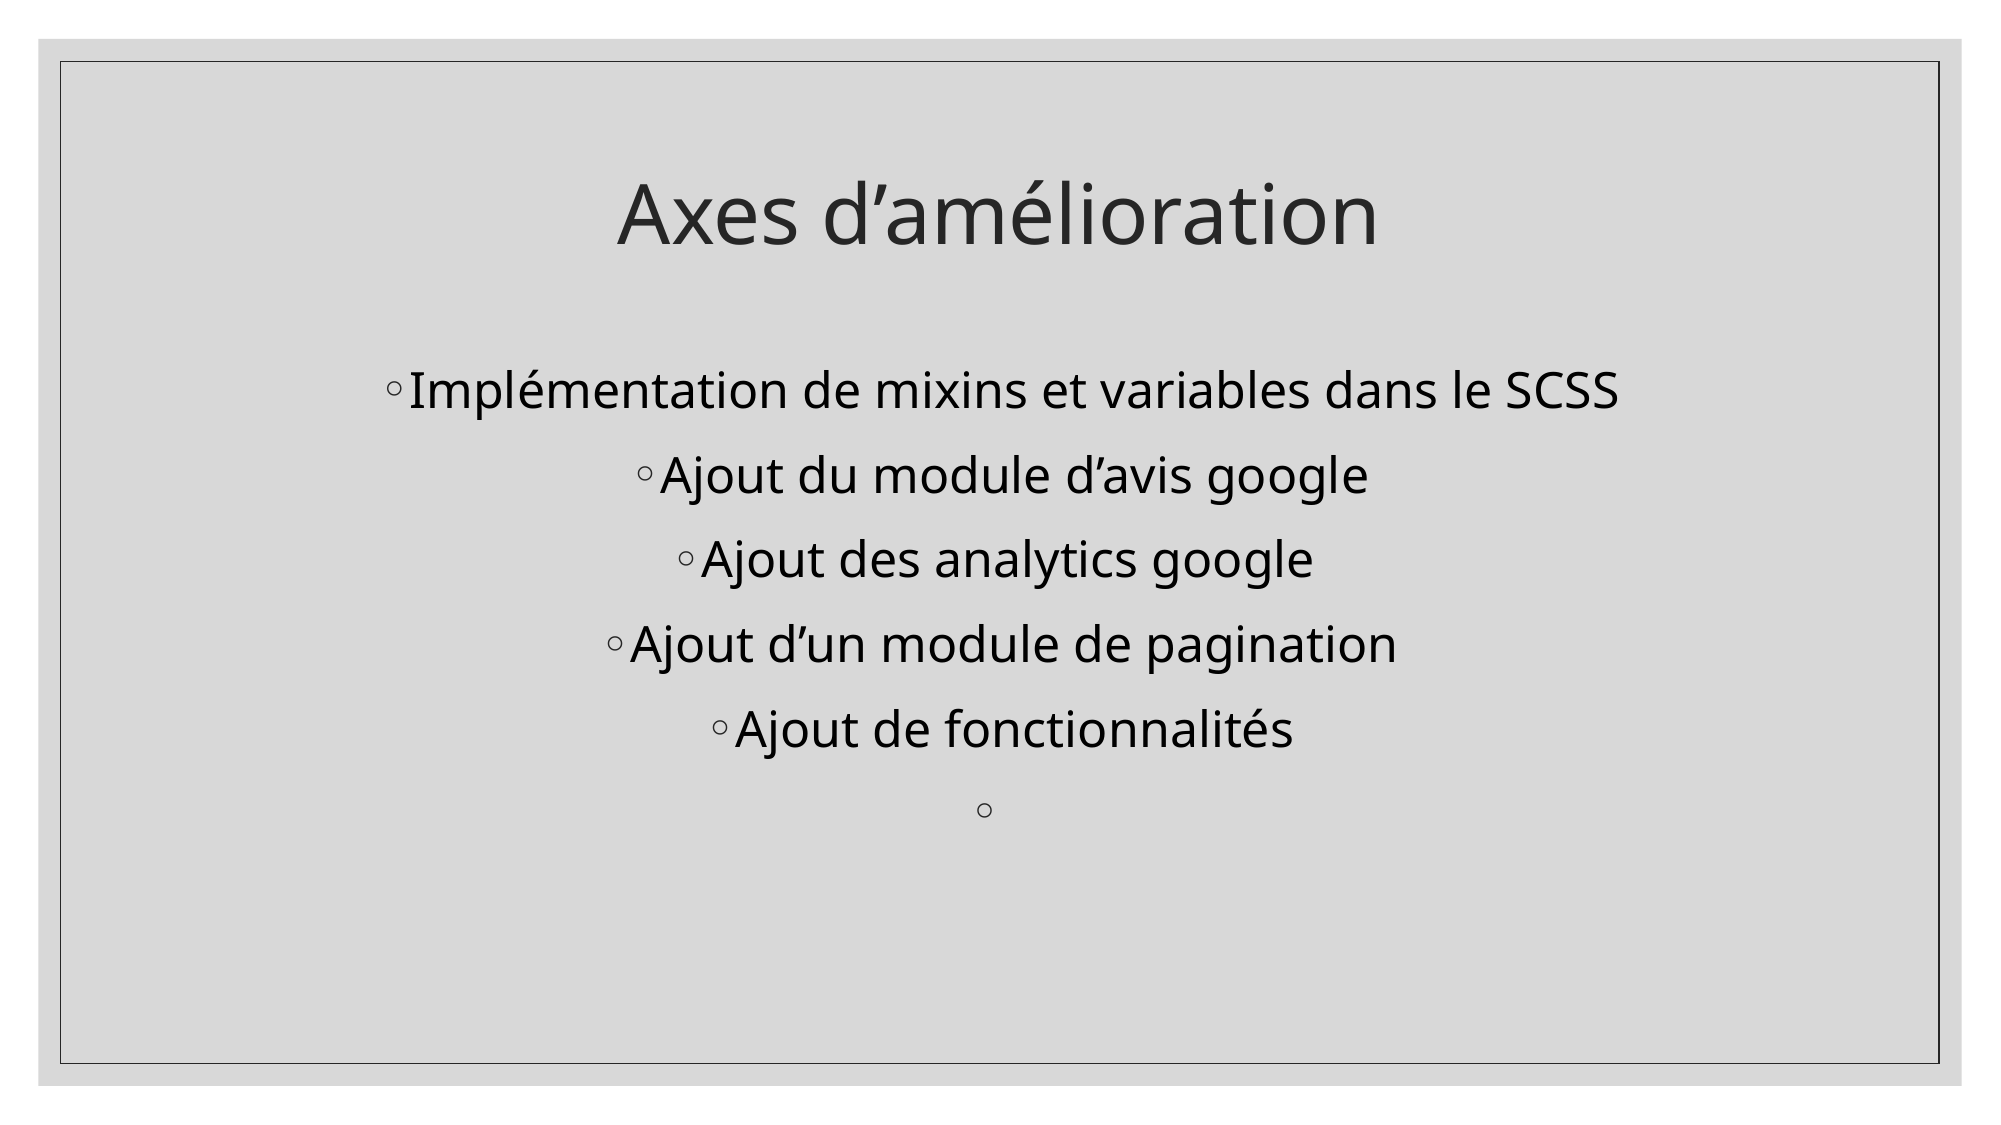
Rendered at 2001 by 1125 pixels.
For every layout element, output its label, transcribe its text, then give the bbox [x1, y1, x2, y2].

title Axes d’amélioration [174, 105, 1825, 331]
list Implémentation de mixins et variables dans le SCSS Ajout du module d’avis google Ajout des analytics google Ajout d’un module de pagination Ajout de fonctionnalités [174, 345, 1825, 977]
